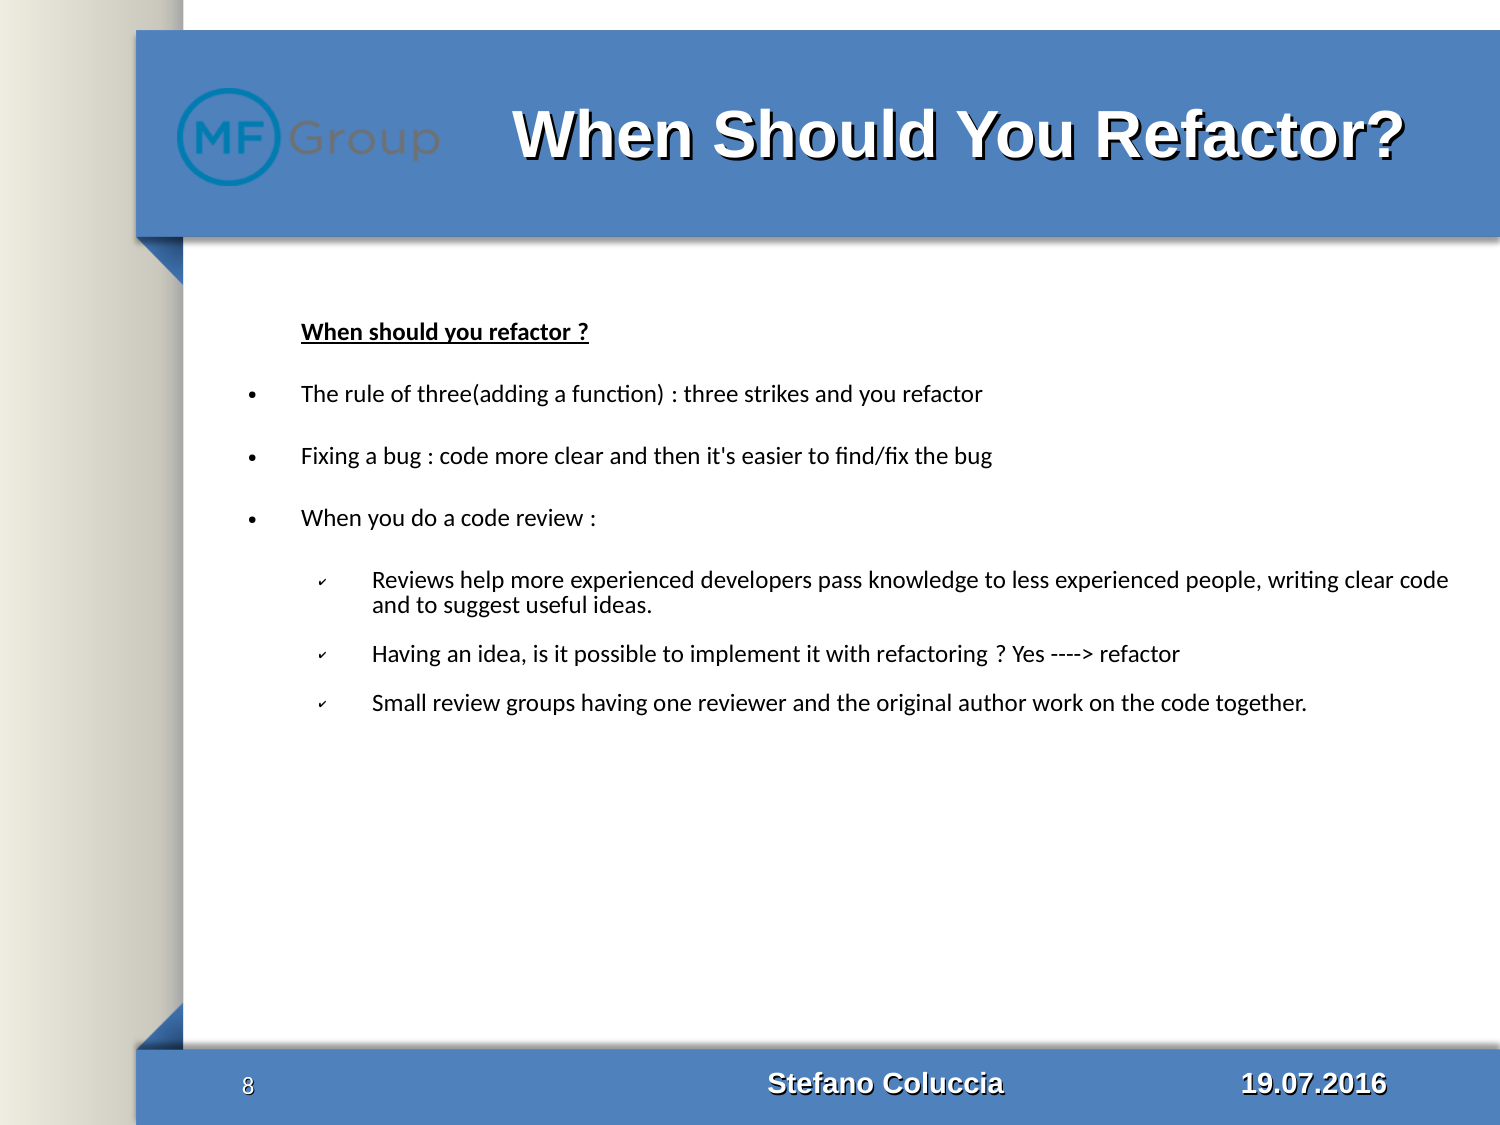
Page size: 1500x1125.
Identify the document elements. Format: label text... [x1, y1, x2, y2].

list When should you refactor ? The rule of three(adding a function) : three strikes and you refactor Fixing a bug : code more clear and then it's easier to find/fix the bug When you do a code review : Reviews help more experienced developers pass knowledge to less experienced people, writing clear code and to suggest useful ideas. Having an idea, is it possible to implement it with refactoring ? Yes ----> refactor Small review groups having one reviewer and the original author work on the code together. [230, 321, 1477, 851]
title 19.07.2016 [1151, 1062, 1477, 1105]
picture [0, 0, 1500, 1125]
title Stefano Coluccia [738, 1062, 1034, 1105]
title When Should You Refactor? [442, 57, 1477, 211]
